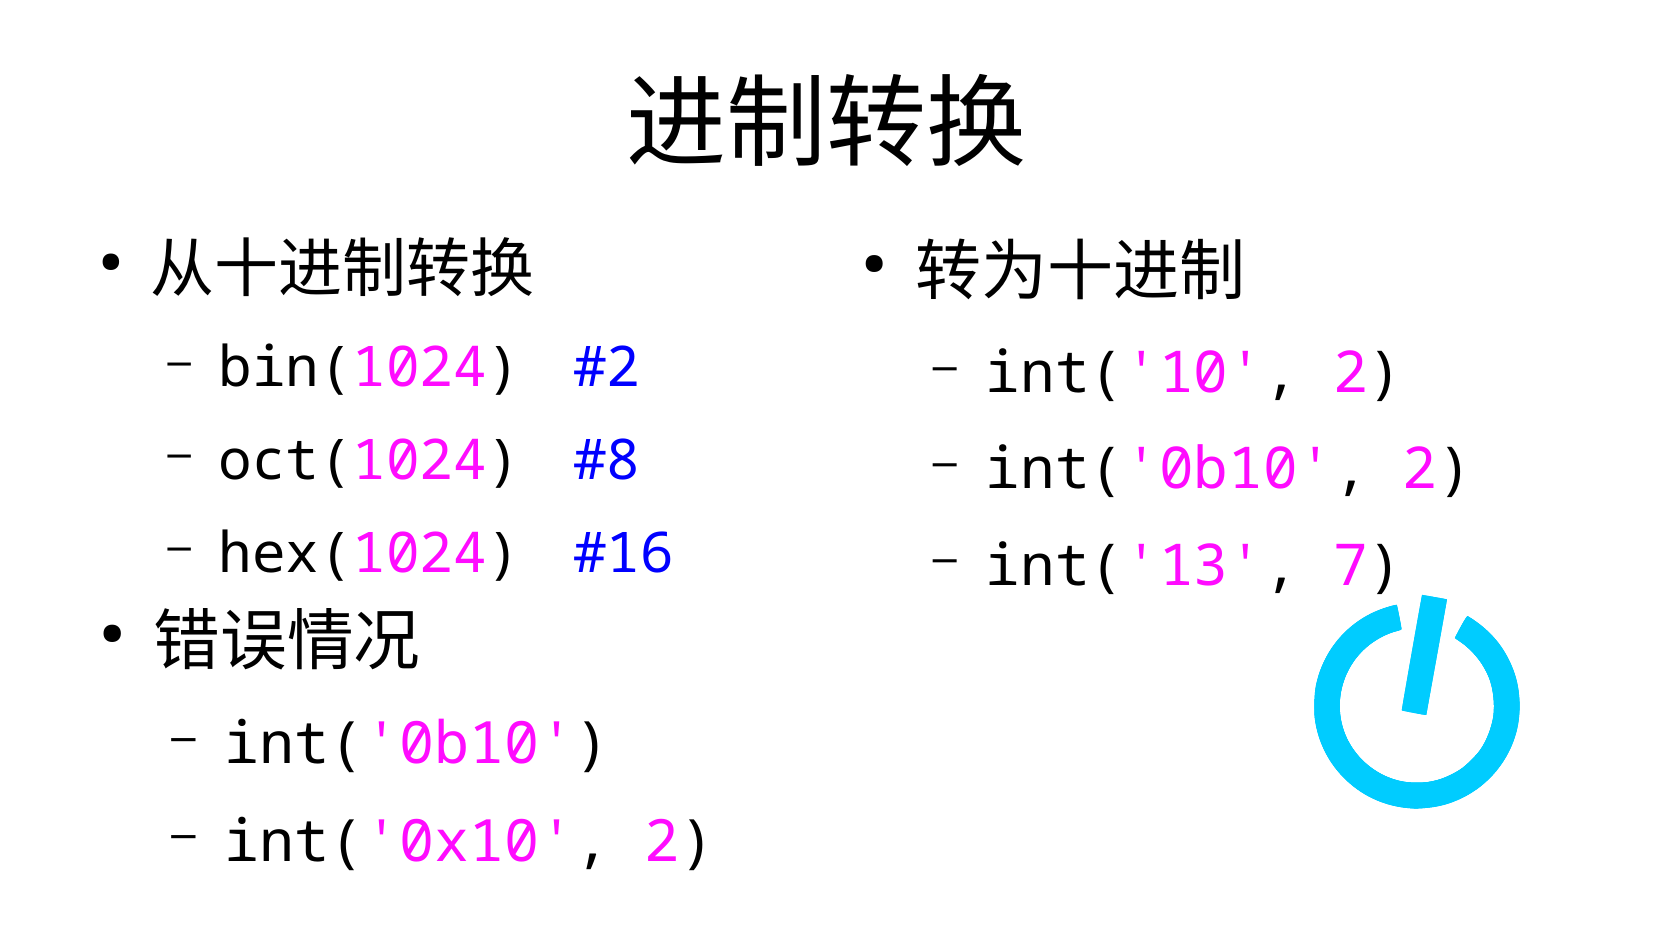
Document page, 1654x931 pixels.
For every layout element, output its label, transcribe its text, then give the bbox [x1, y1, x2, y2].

list 从十进制转换 bin(1024) #2 oct(1024) #8 hex(1024) #16 [82, 217, 809, 587]
list 转为十进制 int('10', 2) int('0b10', 2) int('13', 7) [845, 217, 1572, 603]
list 错误情况 int('0b10') int('0x10', 2) [82, 587, 1571, 901]
title 进制转换 [82, 37, 1571, 193]
